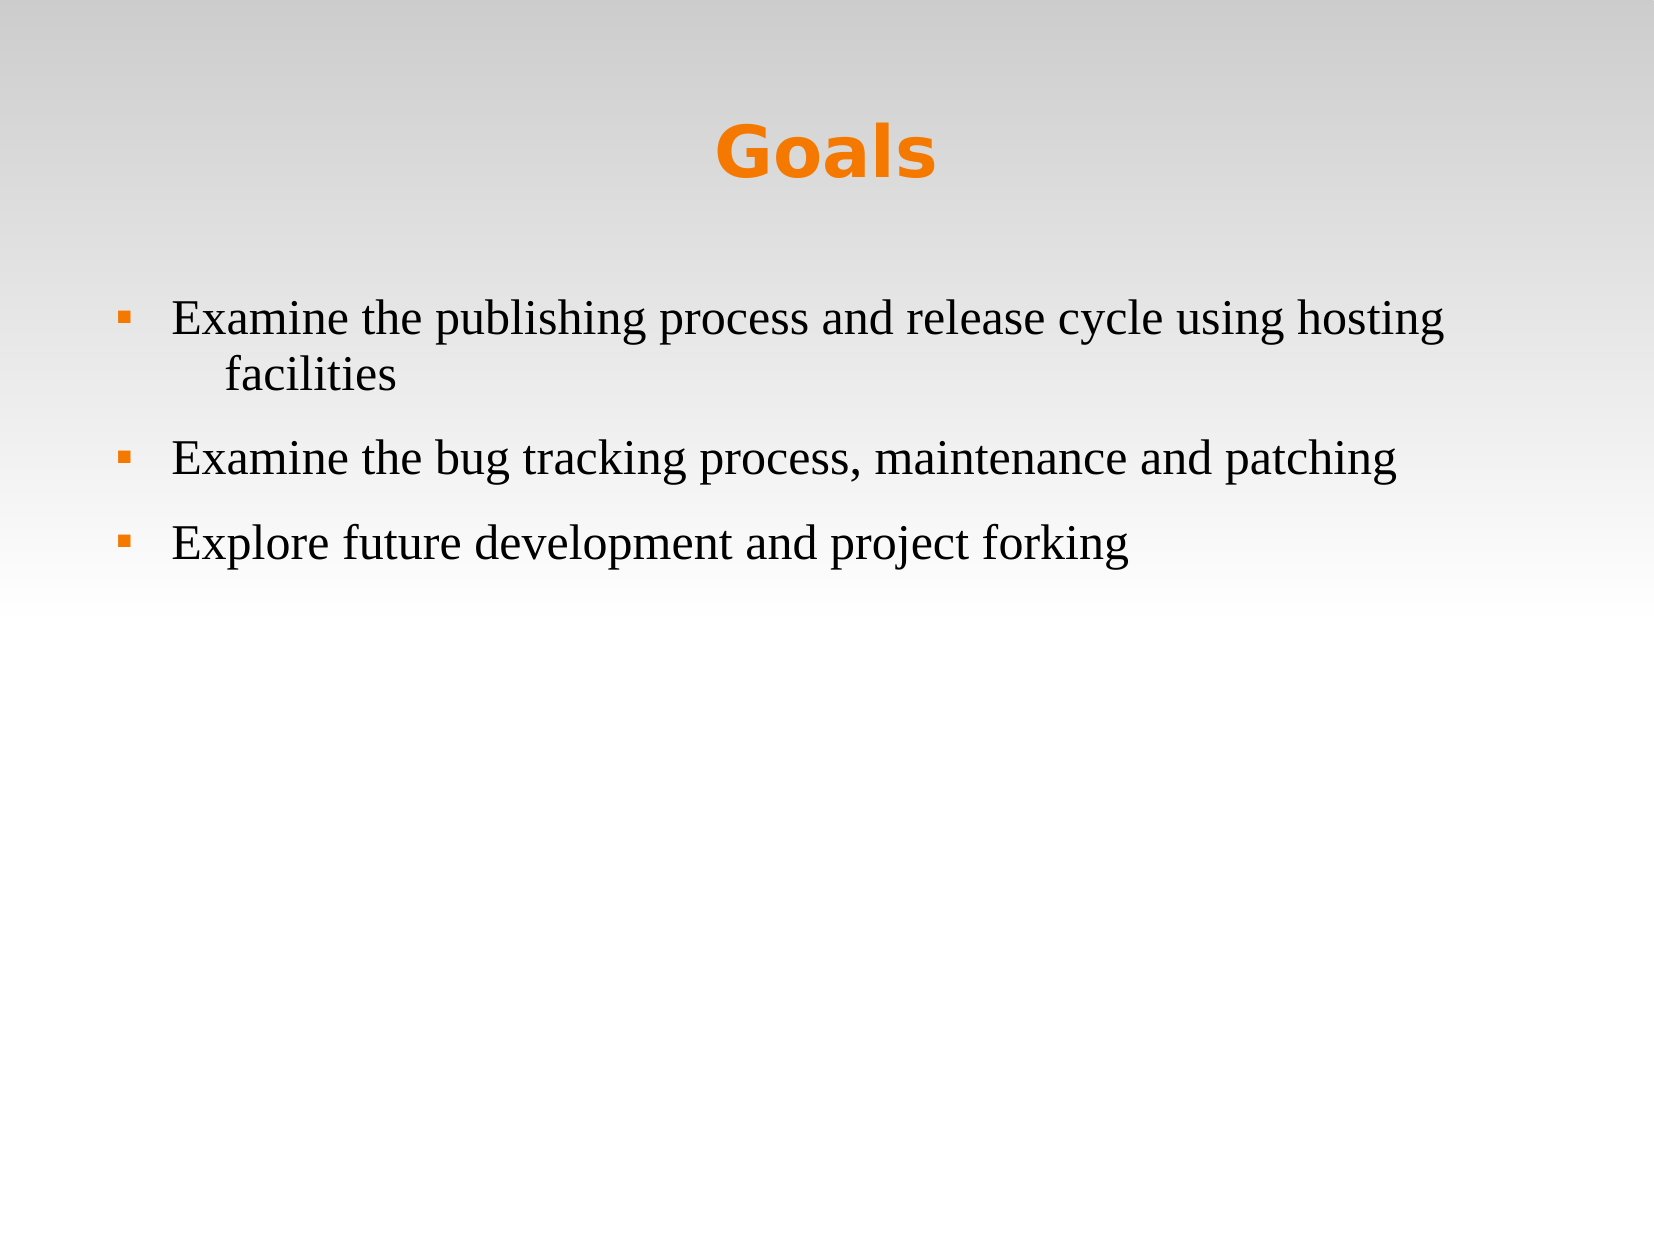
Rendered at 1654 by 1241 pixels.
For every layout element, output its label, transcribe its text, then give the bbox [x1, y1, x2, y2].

list Examine the publishing process and release cycle using hosting facilities Examine the bug tracking process, maintenance and patching Explore future development and project forking [82, 290, 1571, 1109]
title Goals [82, 49, 1571, 257]
